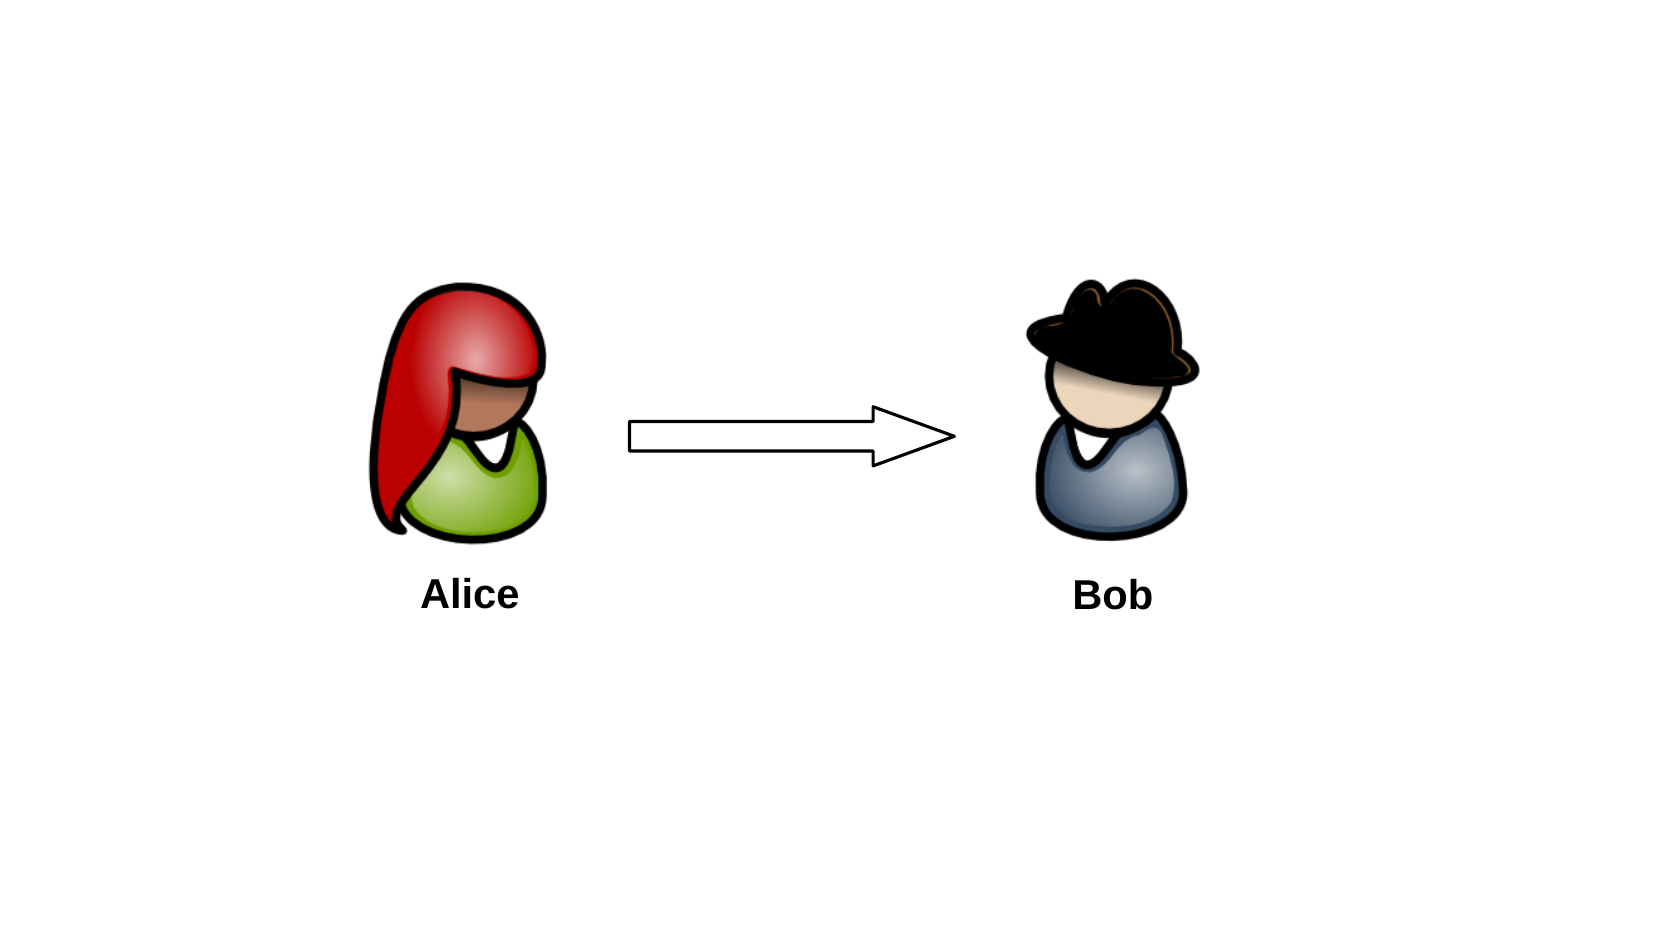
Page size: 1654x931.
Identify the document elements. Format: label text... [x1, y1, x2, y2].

text_box [629, 406, 955, 466]
picture [355, 274, 591, 562]
picture [1003, 266, 1216, 556]
text_box Alice [405, 563, 535, 625]
text_box Bob [1057, 564, 1169, 626]
